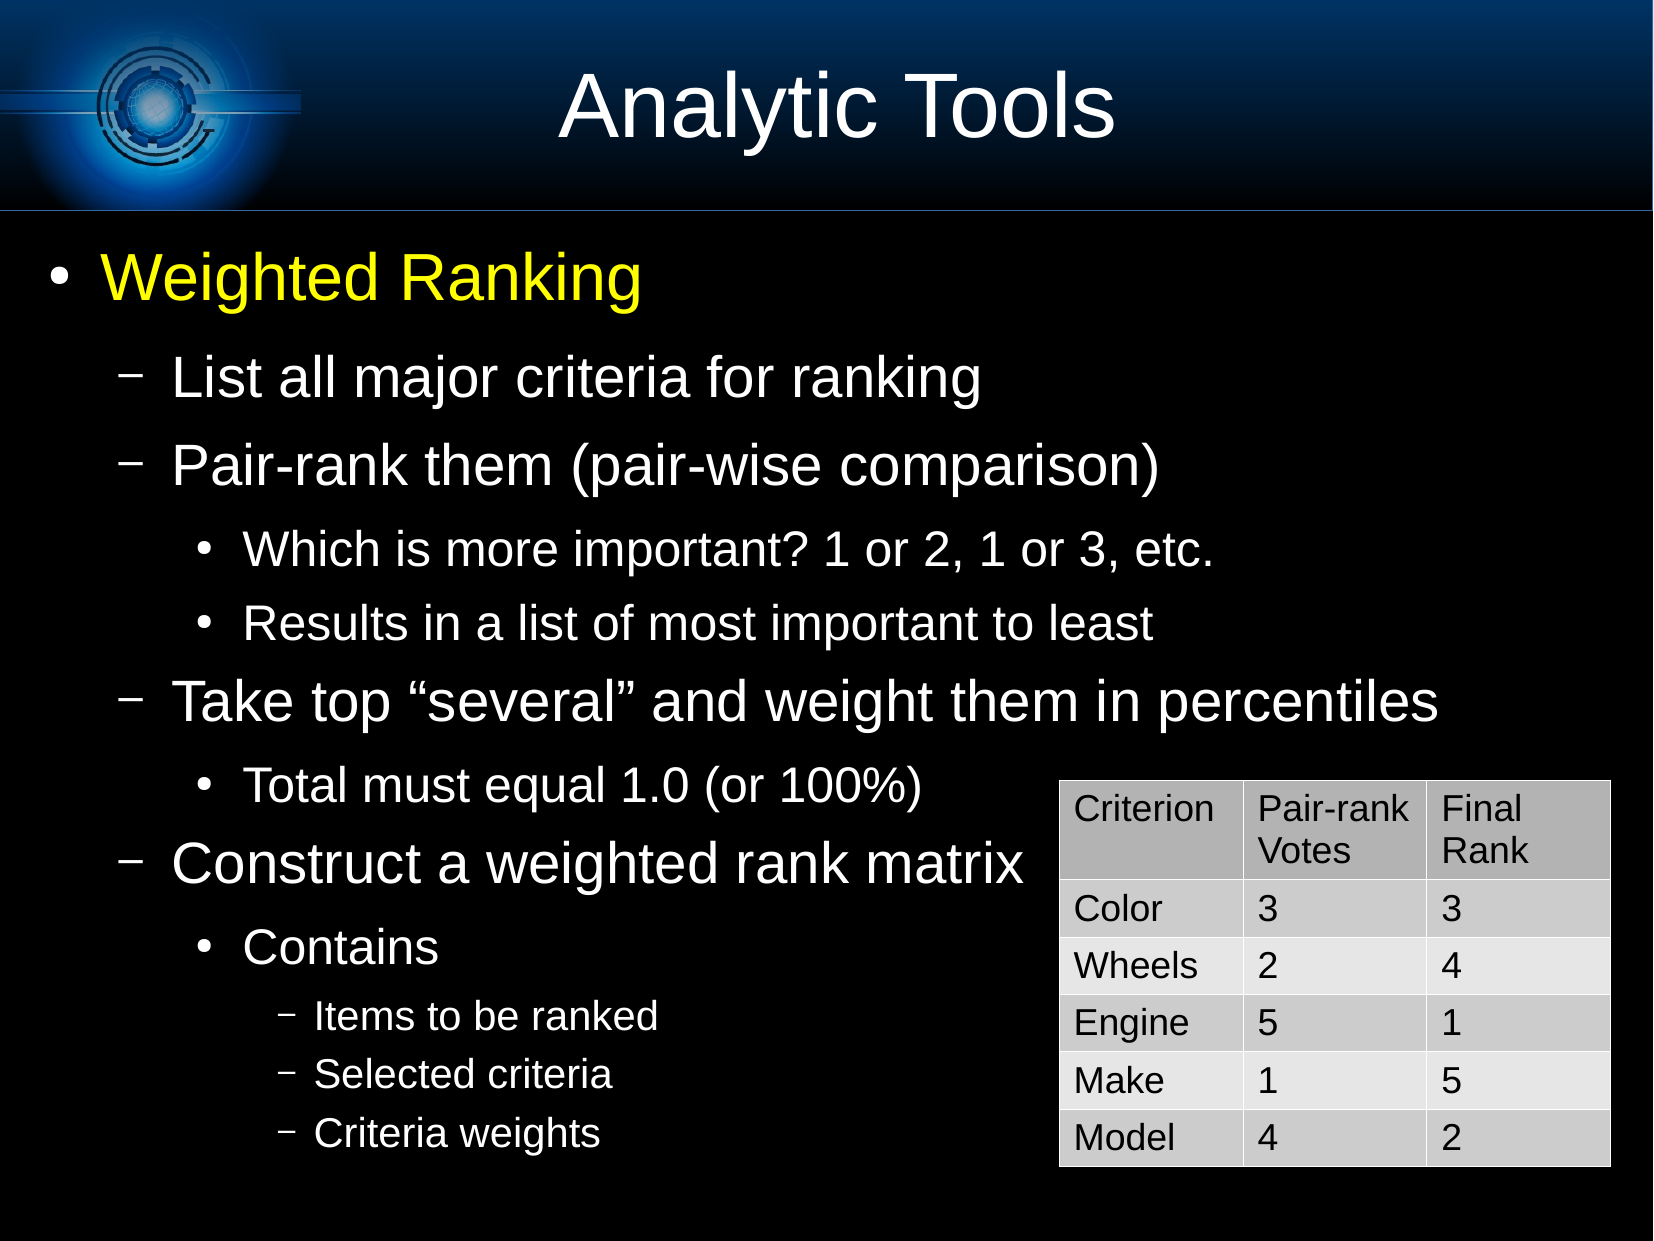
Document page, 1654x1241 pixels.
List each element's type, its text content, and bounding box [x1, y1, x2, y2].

table_cell 4 [1427, 938, 1610, 994]
picture [0, 87, 94, 210]
table_cell 5 [1244, 995, 1426, 1051]
table_header Final Rank [1427, 781, 1610, 879]
table_cell Engine [1060, 995, 1243, 1051]
table_cell 2 [1244, 938, 1426, 994]
table_cell 3 [1244, 880, 1426, 937]
table_cell Color [1060, 880, 1243, 937]
table_cell Wheels [1060, 938, 1243, 994]
table_cell 5 [1427, 1052, 1610, 1109]
table_cell 2 [1427, 1110, 1610, 1166]
list Weighted Ranking List all major criteria for ranking Pair-rank them (pair-wise comparison) Which is more important? 1 or 2, 1 or 3, etc. Results in a list of most important to least Take top “several” and weight them in percentiles Total must equal 1.0 (or 100%) Construct a weighted rank matrix Contains Items to be ranked Selected criteria Criteria weights [30, 240, 1621, 1216]
table_cell Model [1060, 1110, 1243, 1166]
table_cell 1 [1427, 995, 1610, 1051]
table_cell Make [1060, 1052, 1243, 1109]
title Analytic Tools [94, 2, 1583, 210]
table_cell 3 [1427, 880, 1610, 937]
table_cell 4 [1244, 1110, 1426, 1166]
table_cell 1 [1244, 1052, 1426, 1109]
table_header Criterion [1060, 781, 1243, 879]
table_header Pair-rank Votes [1244, 781, 1426, 879]
